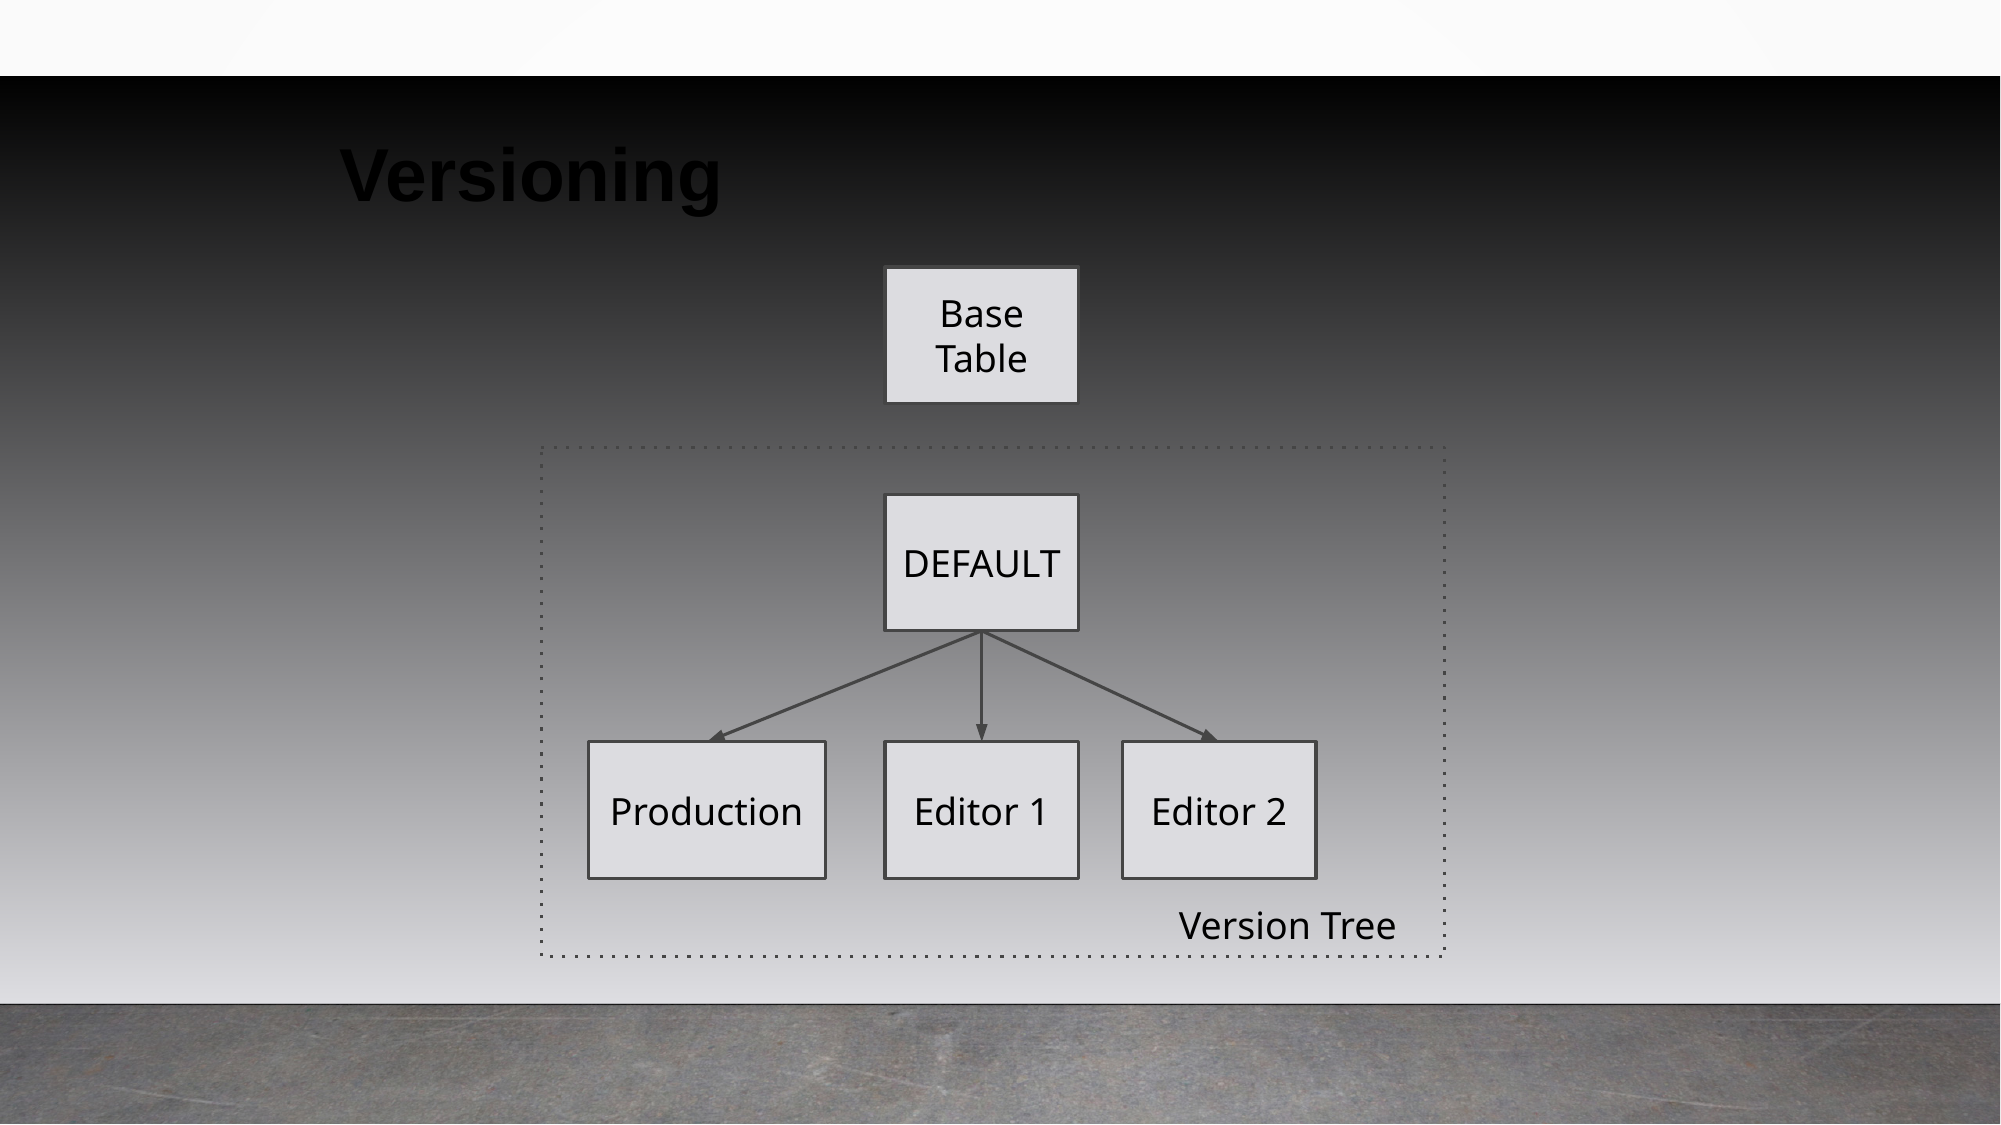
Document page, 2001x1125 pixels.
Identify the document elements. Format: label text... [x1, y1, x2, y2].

text_box DEFAULT [885, 494, 1079, 631]
text_box Base Table [885, 267, 1079, 404]
text_box Editor 2 [1122, 742, 1316, 879]
text_box Version Tree [1164, 887, 1424, 963]
text_box Production [588, 742, 826, 879]
text_box Editor 1 [885, 742, 1079, 879]
title Versioning [324, 45, 1675, 233]
